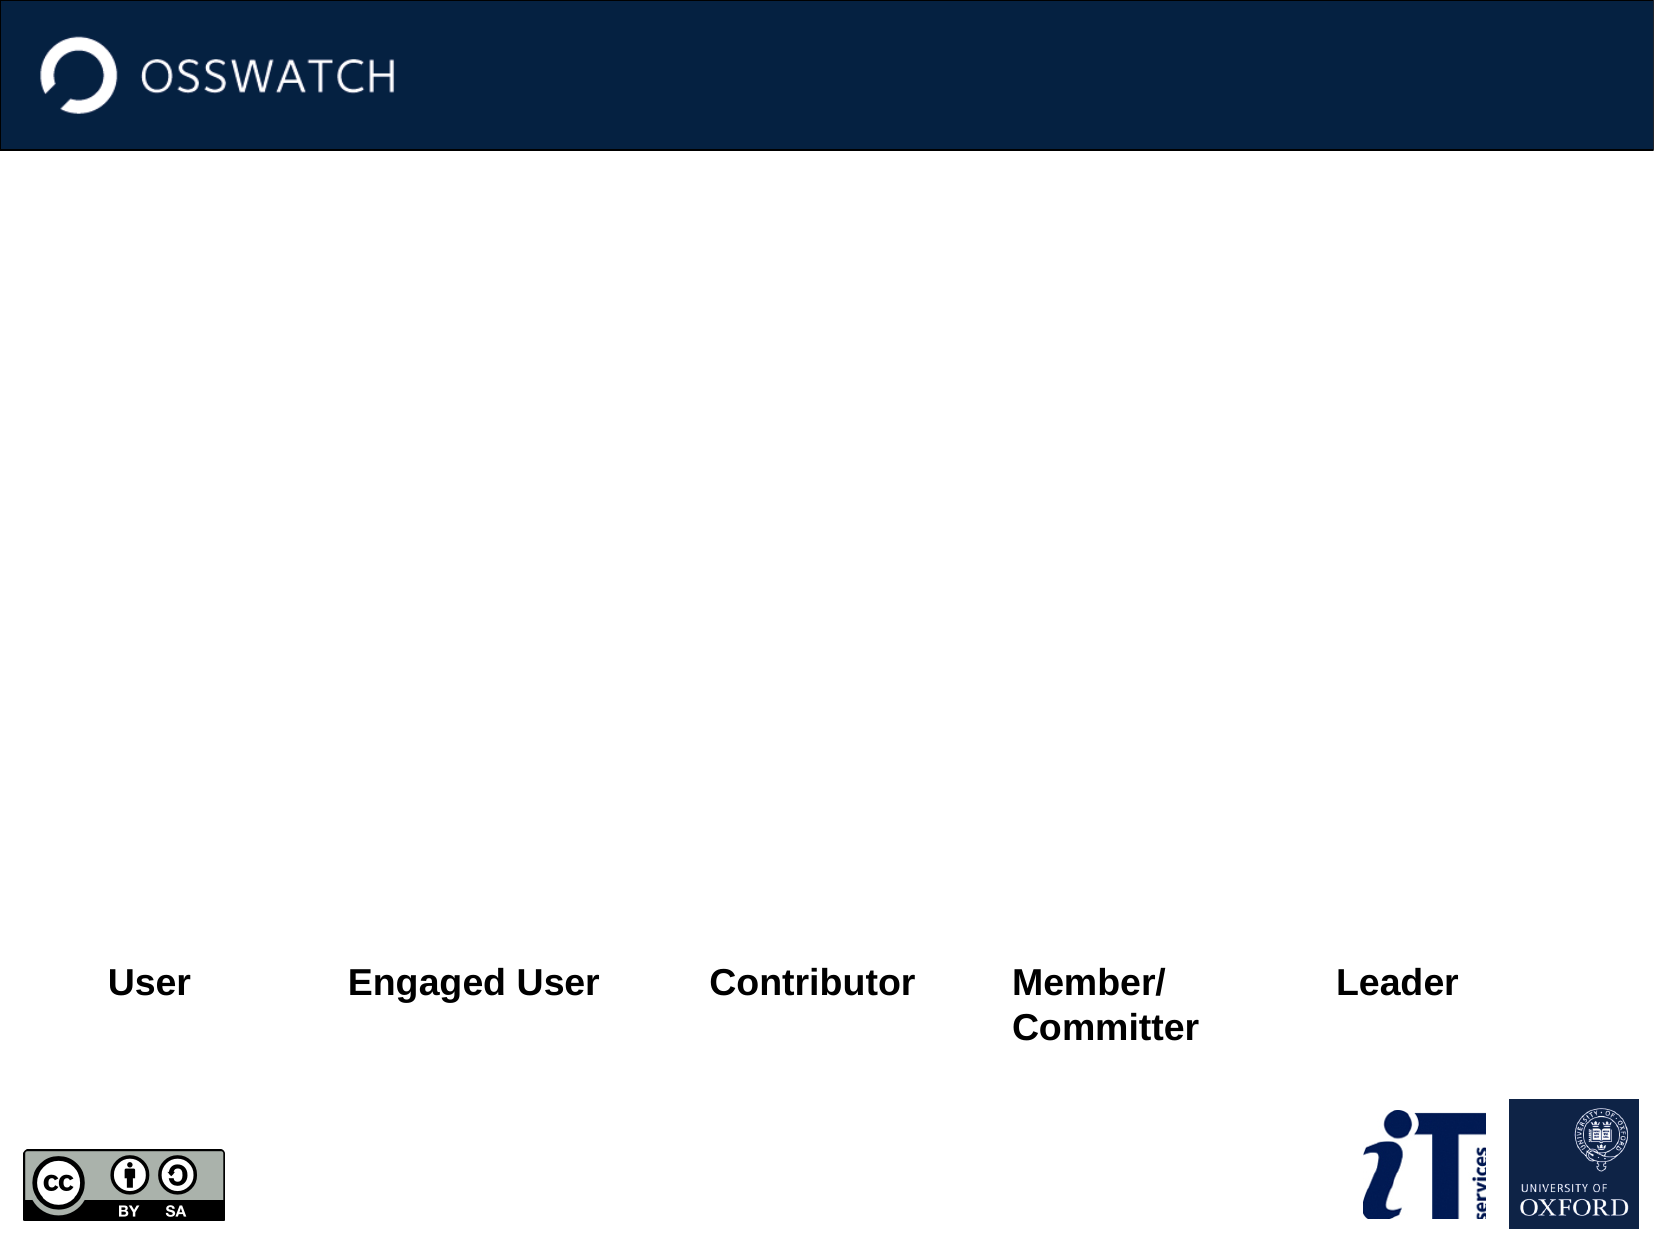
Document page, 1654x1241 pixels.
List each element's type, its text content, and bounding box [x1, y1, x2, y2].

text_box Member/ Committer [997, 943, 1300, 1093]
picture [1509, 1099, 1639, 1229]
picture [1363, 1110, 1486, 1219]
picture [12, 12, 426, 141]
text_box Engaged User [332, 943, 636, 1093]
text_box User [92, 943, 237, 1093]
picture [23, 1149, 225, 1221]
text_box Leader [1321, 943, 1624, 1093]
text_box Contributor [694, 943, 997, 1093]
